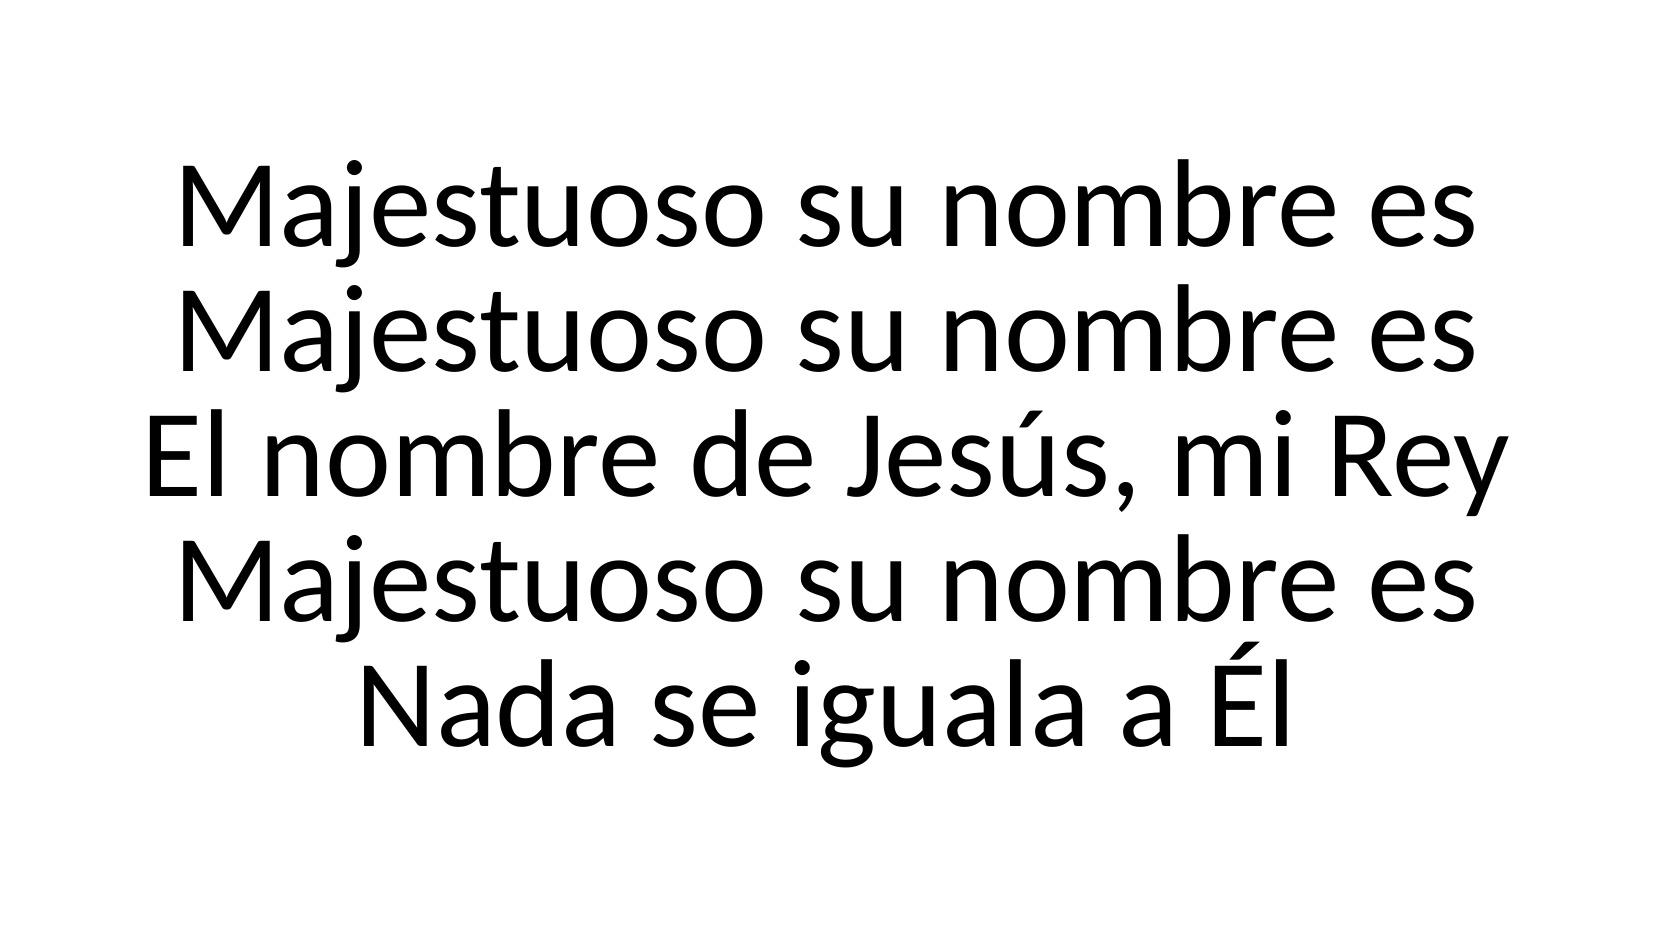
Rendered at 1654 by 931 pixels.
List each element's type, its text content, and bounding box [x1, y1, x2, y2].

title Majestuoso su nombre es Majestuoso su nombre es El nombre de Jesús, mi Rey Majestuoso su nombre es Nada se iguala a Él [0, 0, 1654, 931]
